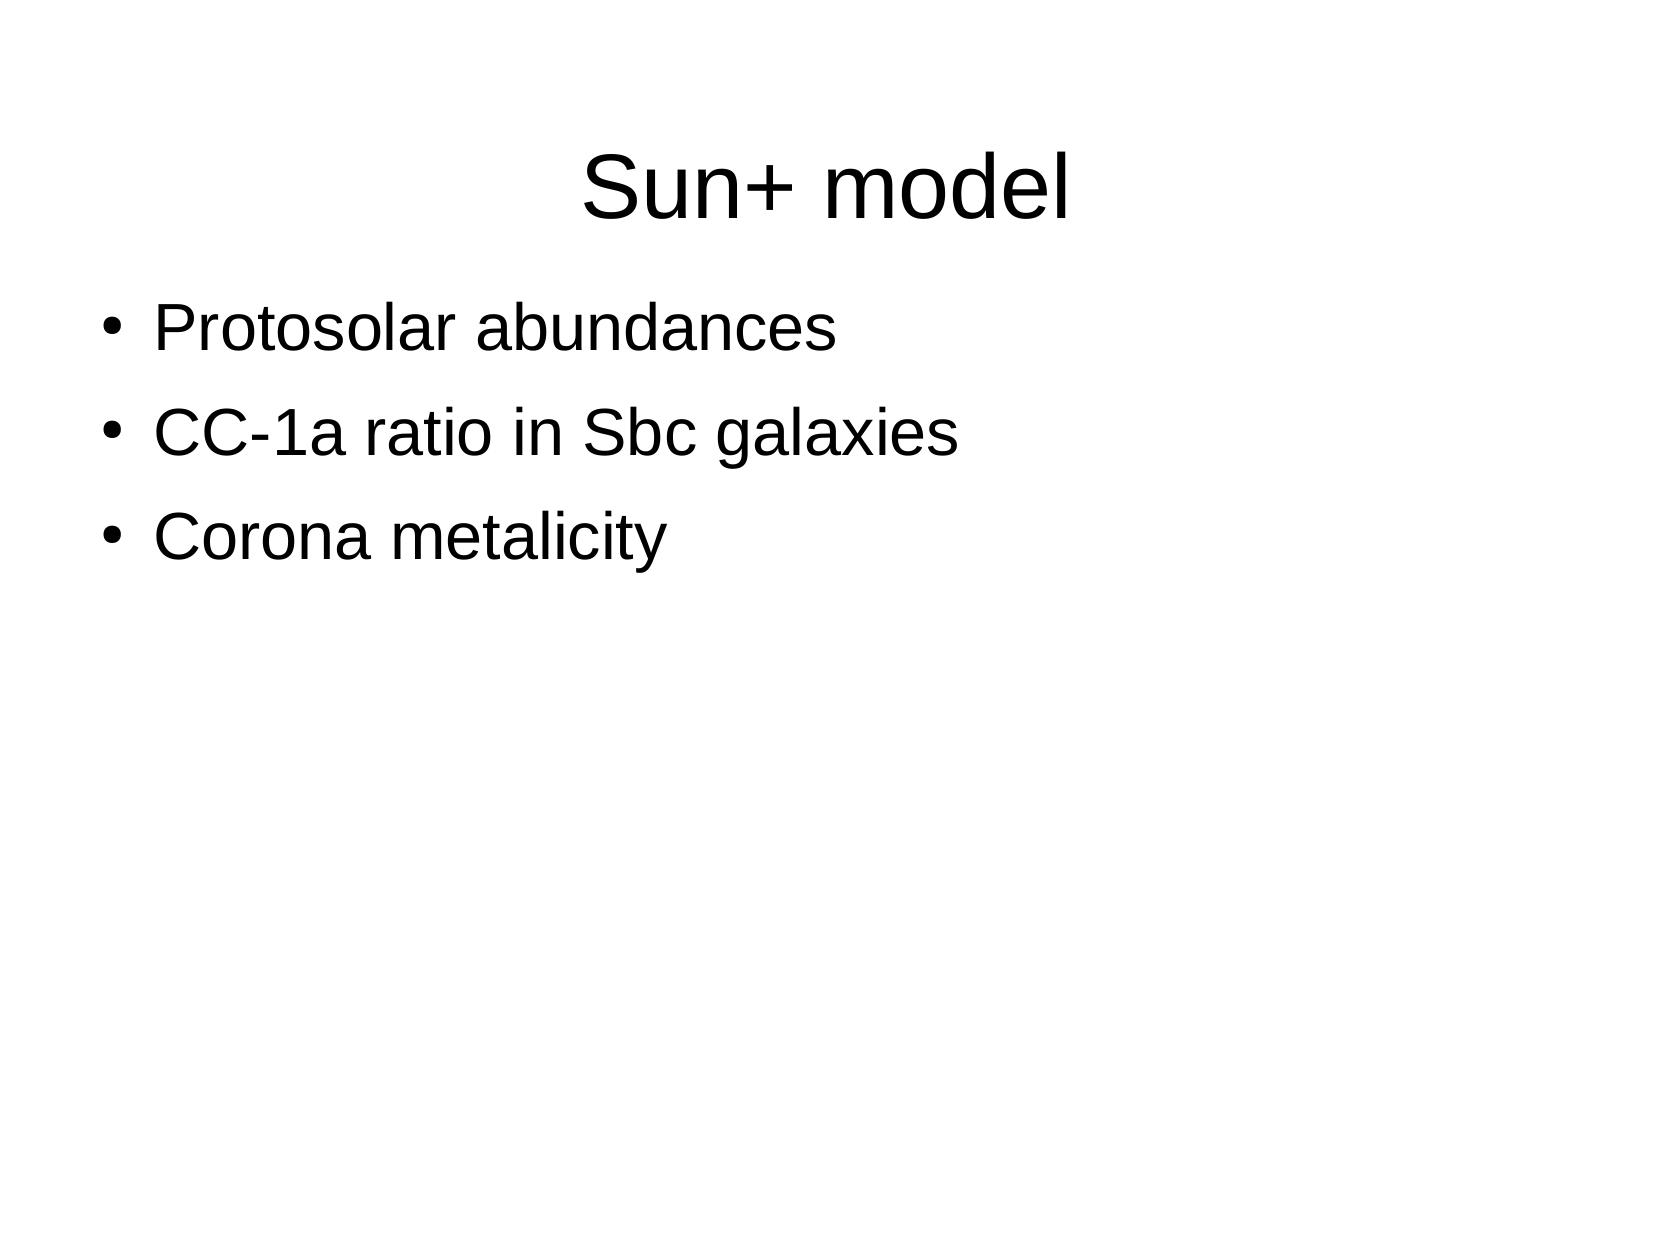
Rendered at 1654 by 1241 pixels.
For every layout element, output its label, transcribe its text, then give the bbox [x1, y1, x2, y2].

list Protosolar abundances CC-1a ratio in Sbc galaxies Corona metalicity [82, 290, 1571, 1010]
title Sun+ model [82, 83, 1571, 290]
